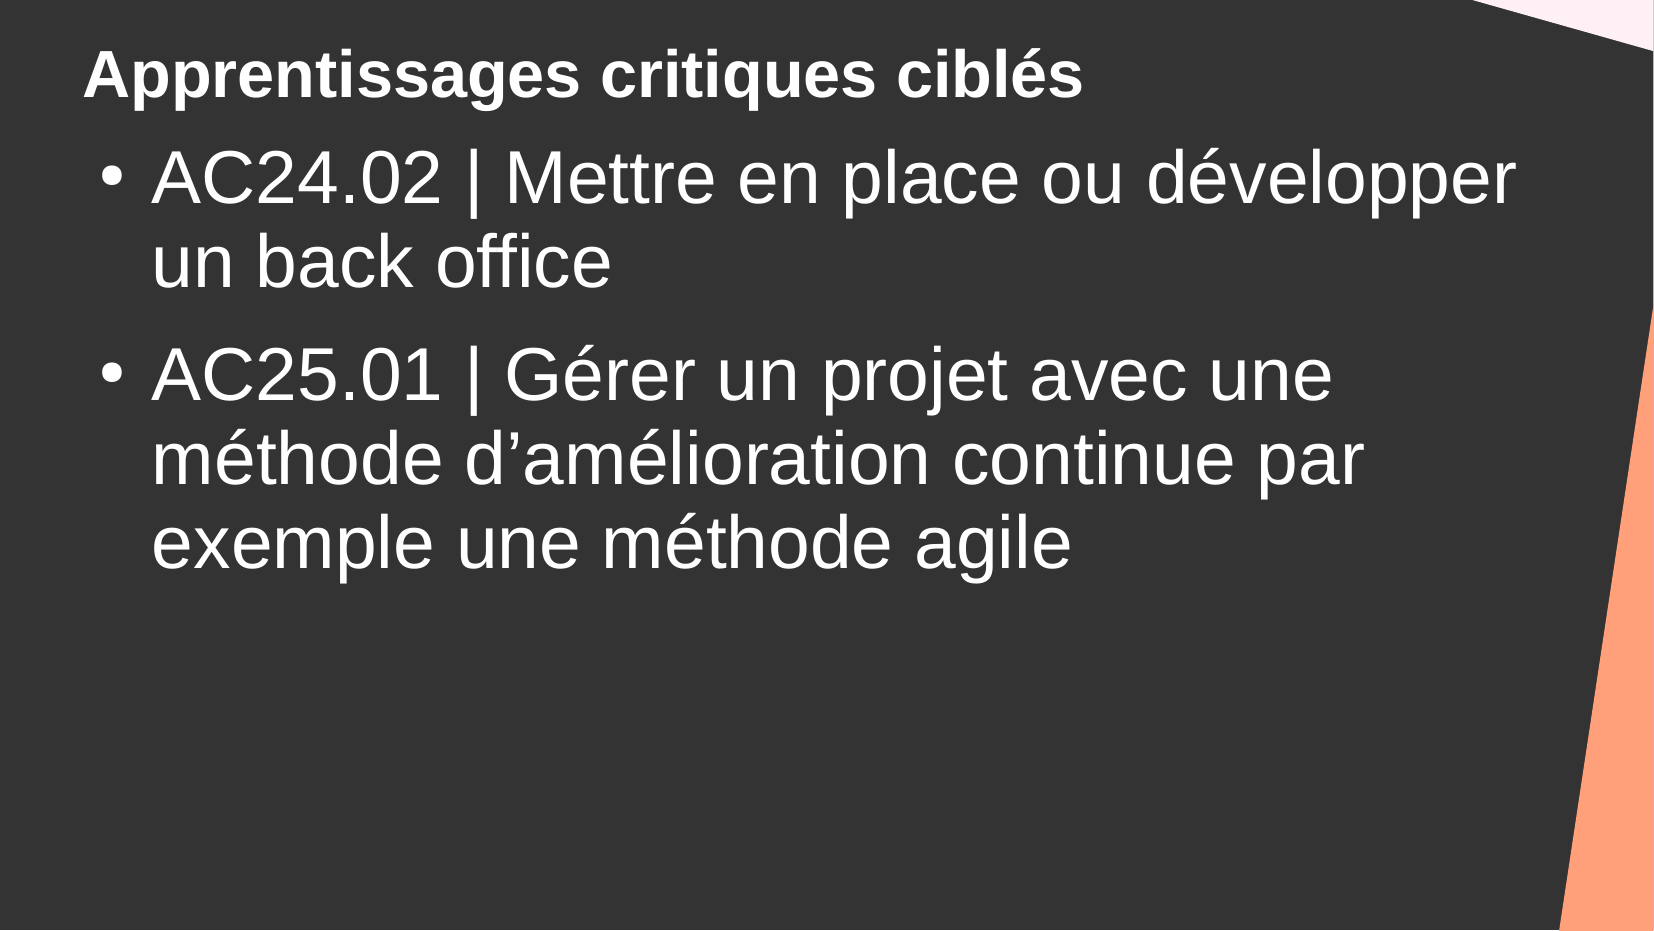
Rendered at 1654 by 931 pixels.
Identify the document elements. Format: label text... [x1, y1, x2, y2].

text_box [1559, 301, 1654, 931]
title Apprentissages critiques ciblés [82, 37, 1571, 122]
text_box [1472, 0, 1654, 52]
list AC24.02 | Mettre en place ou développer un back office AC25.01 | Gérer un projet avec une méthode d’amélioration continue par exemple une méthode agile [80, 135, 1620, 721]
